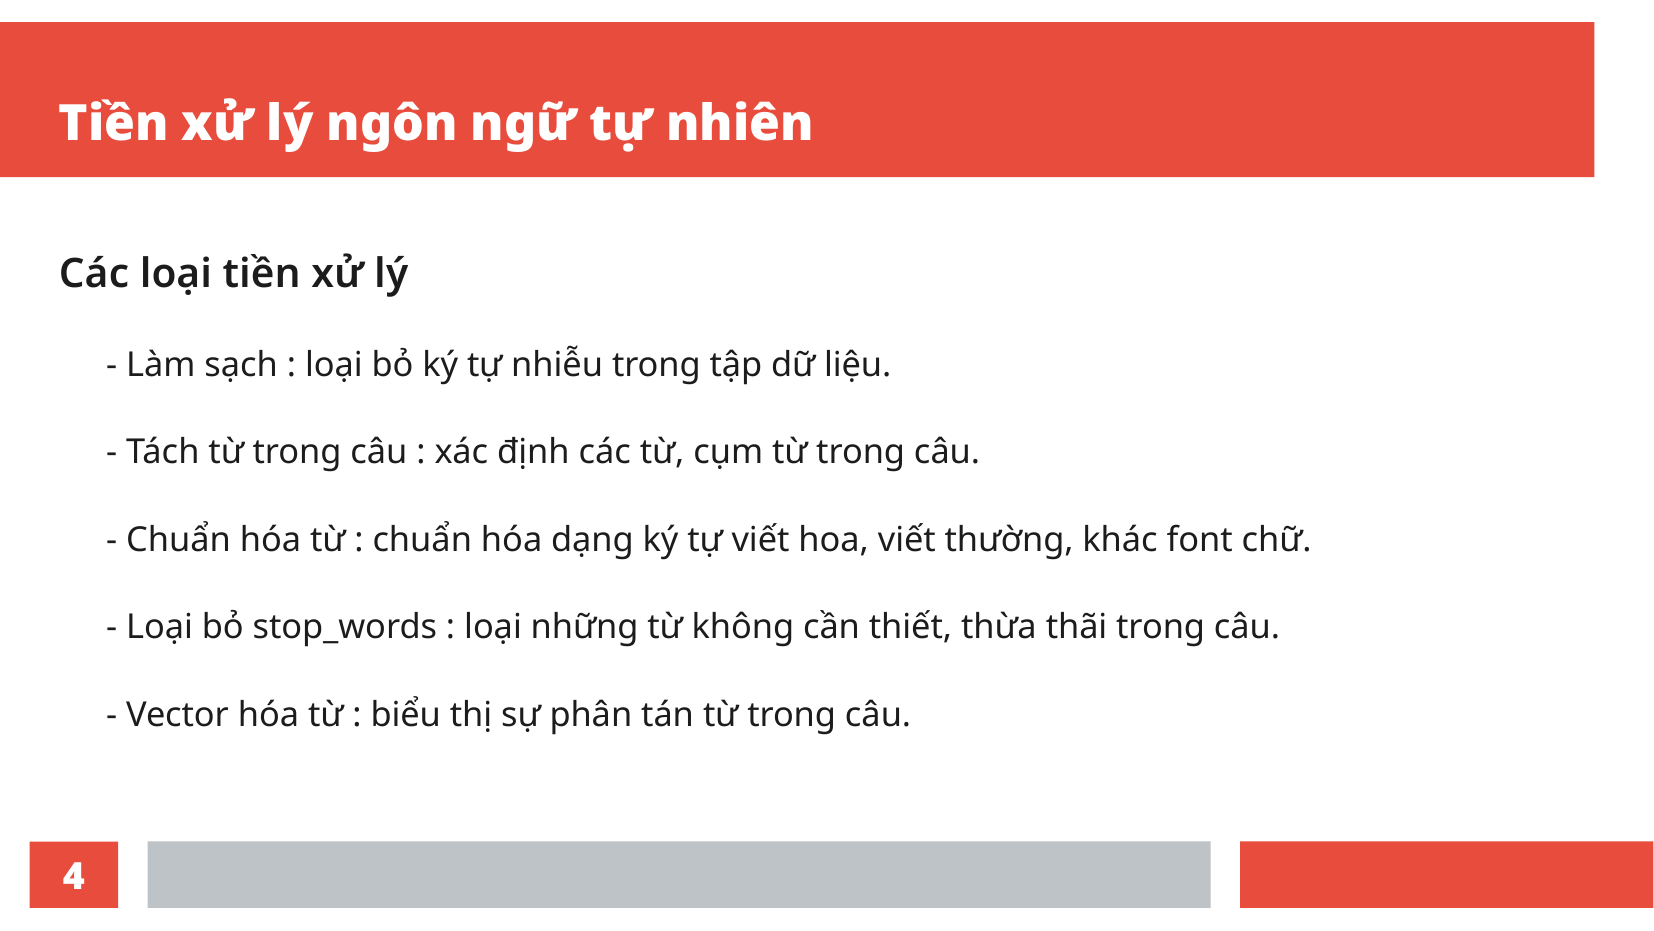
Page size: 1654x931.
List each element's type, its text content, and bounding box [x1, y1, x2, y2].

list Các loại tiền xử lý - Làm sạch : loại bỏ ký tự nhiễu trong tập dữ liệu. - Tách từ trong câu : xác định các từ, cụm từ trong câu. - Chuẩn hóa từ : chuẩn hóa dạng ký tự viết hoa, viết thường, khác font chữ. - Loại bỏ stop_words : loại những từ không cần thiết, thừa thãi trong câu. - Vector hóa từ : biểu thị sự phân tán từ trong câu. [59, 243, 1565, 820]
title Tiền xử lý ngôn ngữ tự nhiên [59, 44, 1595, 156]
